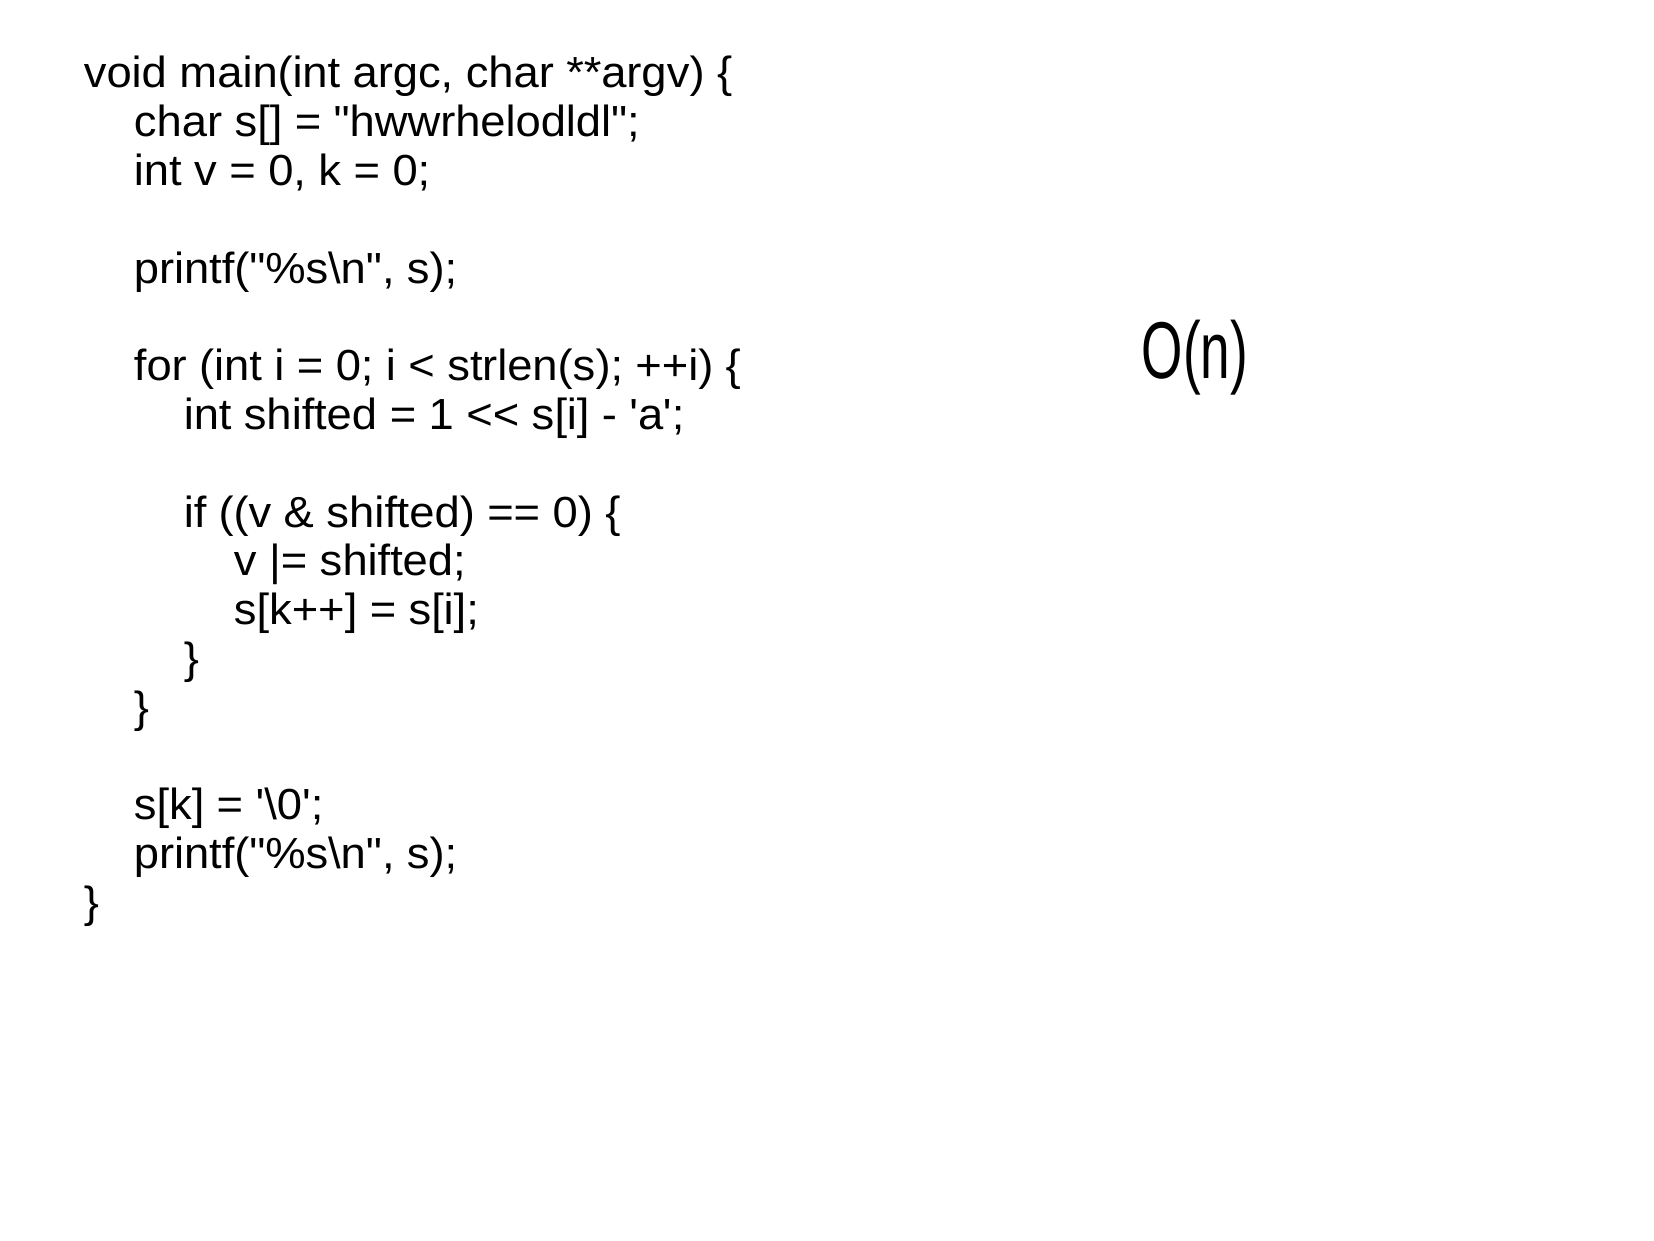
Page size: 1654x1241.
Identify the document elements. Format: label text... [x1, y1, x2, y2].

text_box void main(int argc, char **argv) { char s[] = "hwwrhelodldl"; int v = 0, k = 0; printf("%s\n", s); for (int i = 0; i < strlen(s); ++i) { int shifted = 1 << s[i] - 'a'; if ((v & shifted) == 0) { v |= shifted; s[k++] = s[i]; } } s[k] = '\0'; printf("%s\n", s); } [69, 41, 759, 936]
text_box O(n) [1127, 298, 1264, 405]
